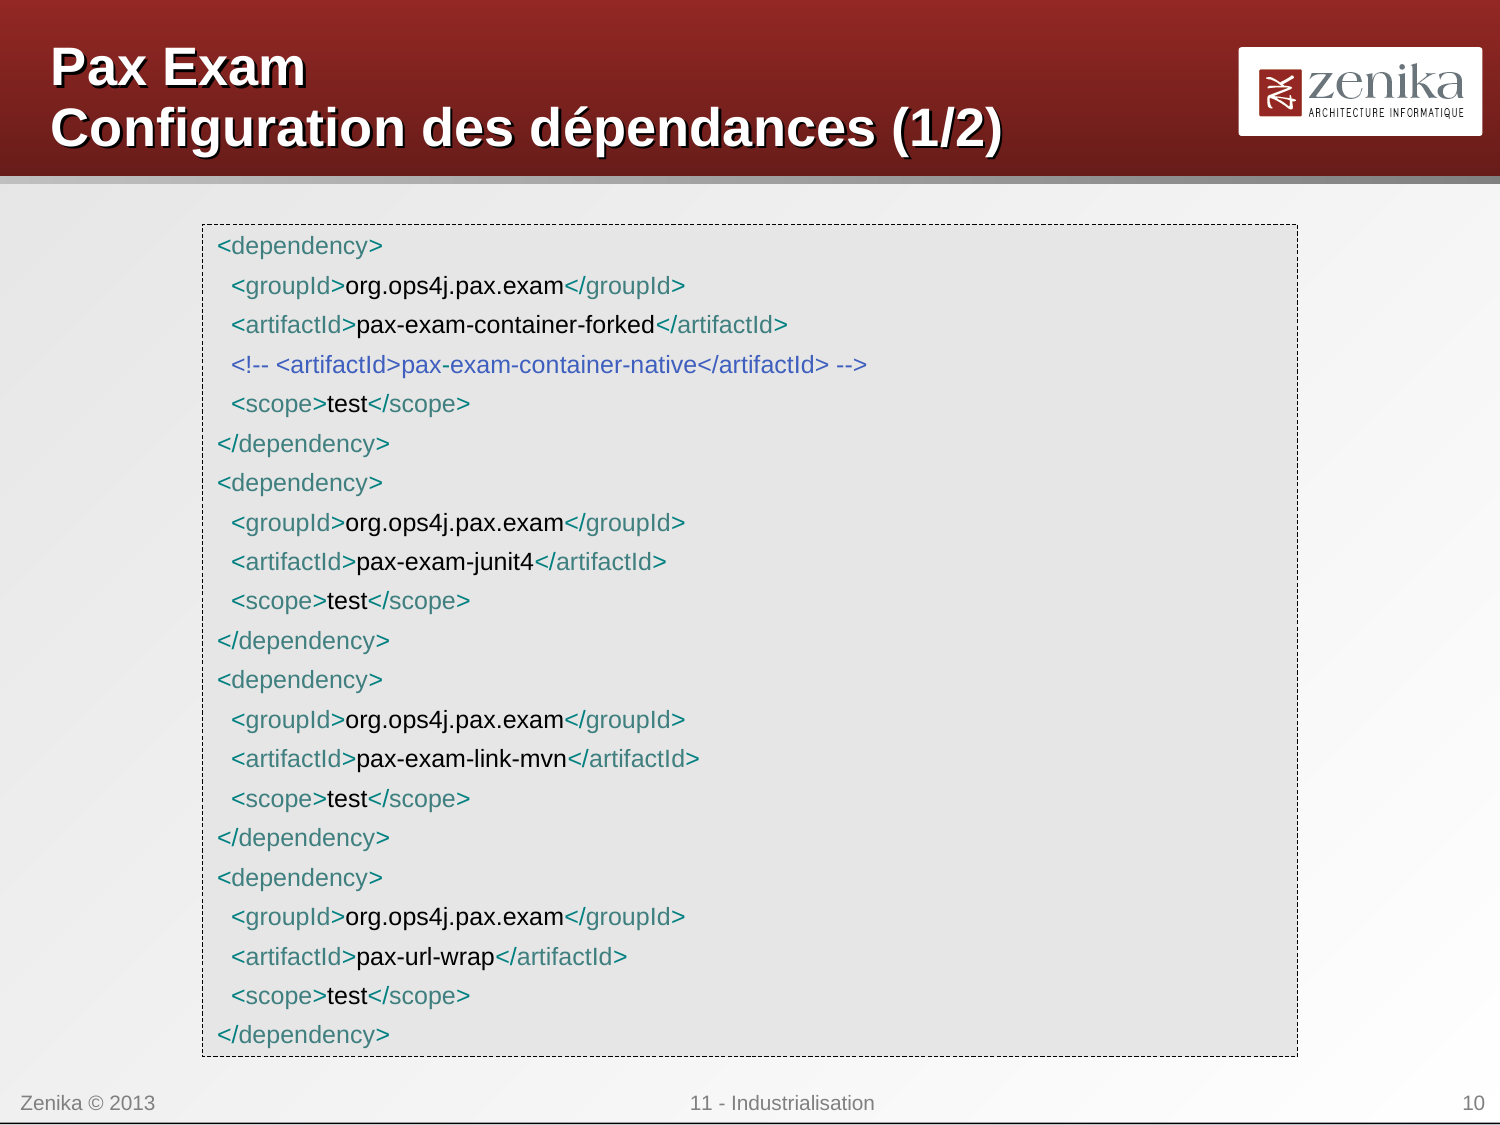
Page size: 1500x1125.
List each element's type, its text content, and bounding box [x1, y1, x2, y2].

list <dependency> <groupId>org.ops4j.pax.exam</groupId> <artifactId>pax-exam-container-forked</artifactId> <!-- <artifactId>pax-exam-container-native</artifactId> --> <scope>test</scope> </dependency> <dependency> <groupId>org.ops4j.pax.exam</groupId> <artifactId>pax-exam-junit4</artifactId> <scope>test</scope> </dependency> <dependency> <groupId>org.ops4j.pax.exam</groupId> <artifactId>pax-exam-link-mvn</artifactId> <scope>test</scope> </dependency> <dependency> <groupId>org.ops4j.pax.exam</groupId> <artifactId>pax-url-wrap</artifactId> <scope>test</scope> </dependency> [202, 224, 1298, 1057]
title Pax Exam Configuration des dépendances (1/2) [50, 15, 1206, 180]
picture [1257, 58, 1464, 125]
